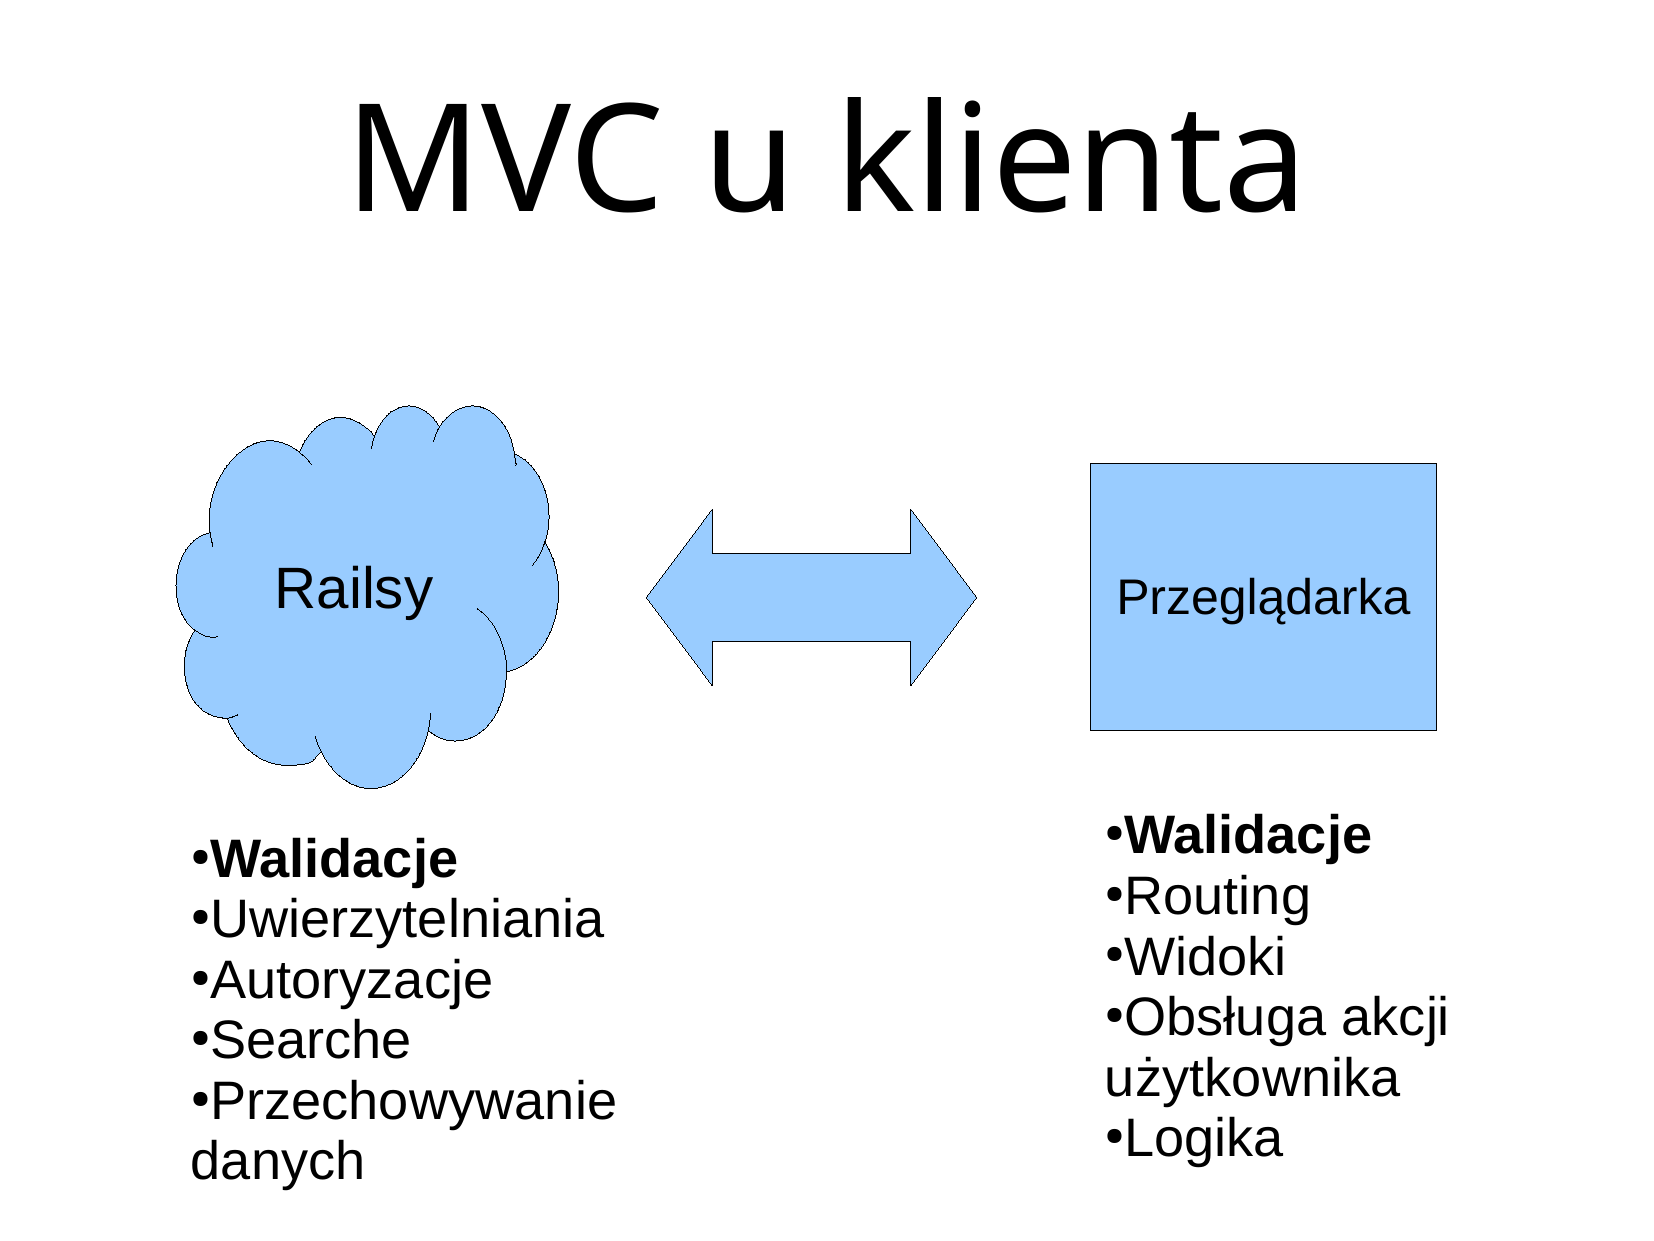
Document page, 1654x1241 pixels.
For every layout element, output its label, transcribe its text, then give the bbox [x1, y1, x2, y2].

text_box Railsy [175, 405, 559, 789]
text_box [646, 509, 977, 686]
text_box Walidacje Uwierzytelniania Autoryzacje Searche Przechowywanie danych [175, 820, 712, 1199]
text_box Przeglądarka [1090, 463, 1437, 731]
title MVC u klienta [82, 49, 1571, 257]
text_box Walidacje Routing Widoki Obsługa akcji użytkownika Logika [1090, 797, 1626, 1176]
